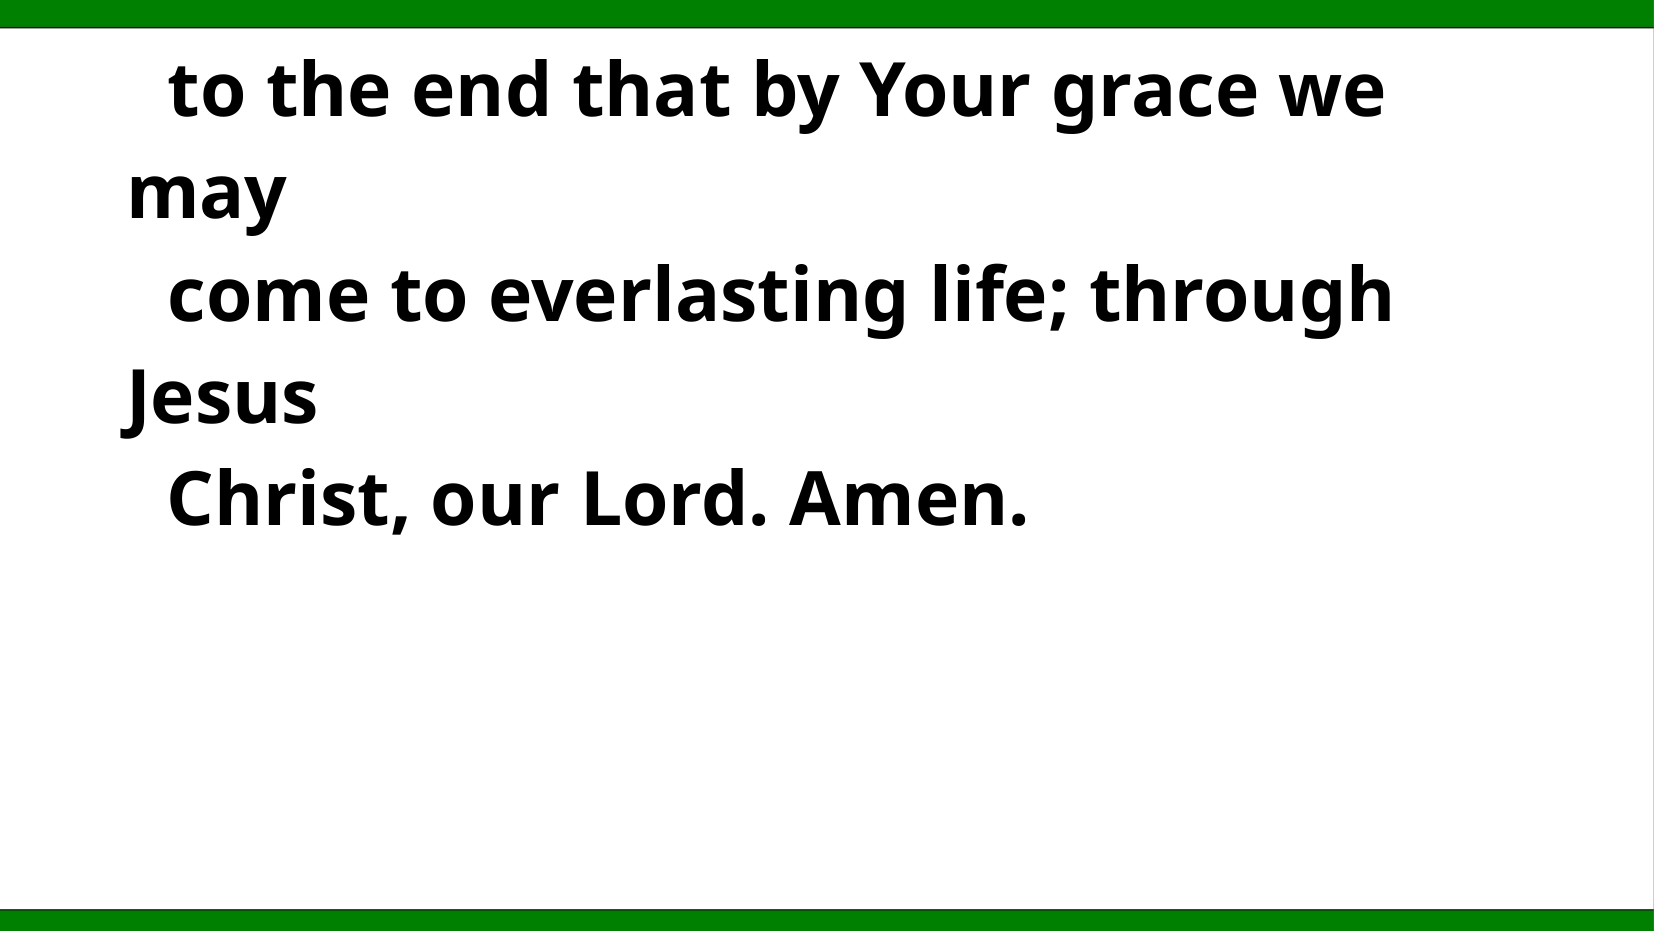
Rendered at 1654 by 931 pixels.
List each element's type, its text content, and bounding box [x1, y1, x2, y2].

text_box to the end that by Your grace we may come to everlasting life; through Jesus Christ, our Lord. Amen. [73, 29, 1574, 344]
picture [0, 0, 1654, 931]
